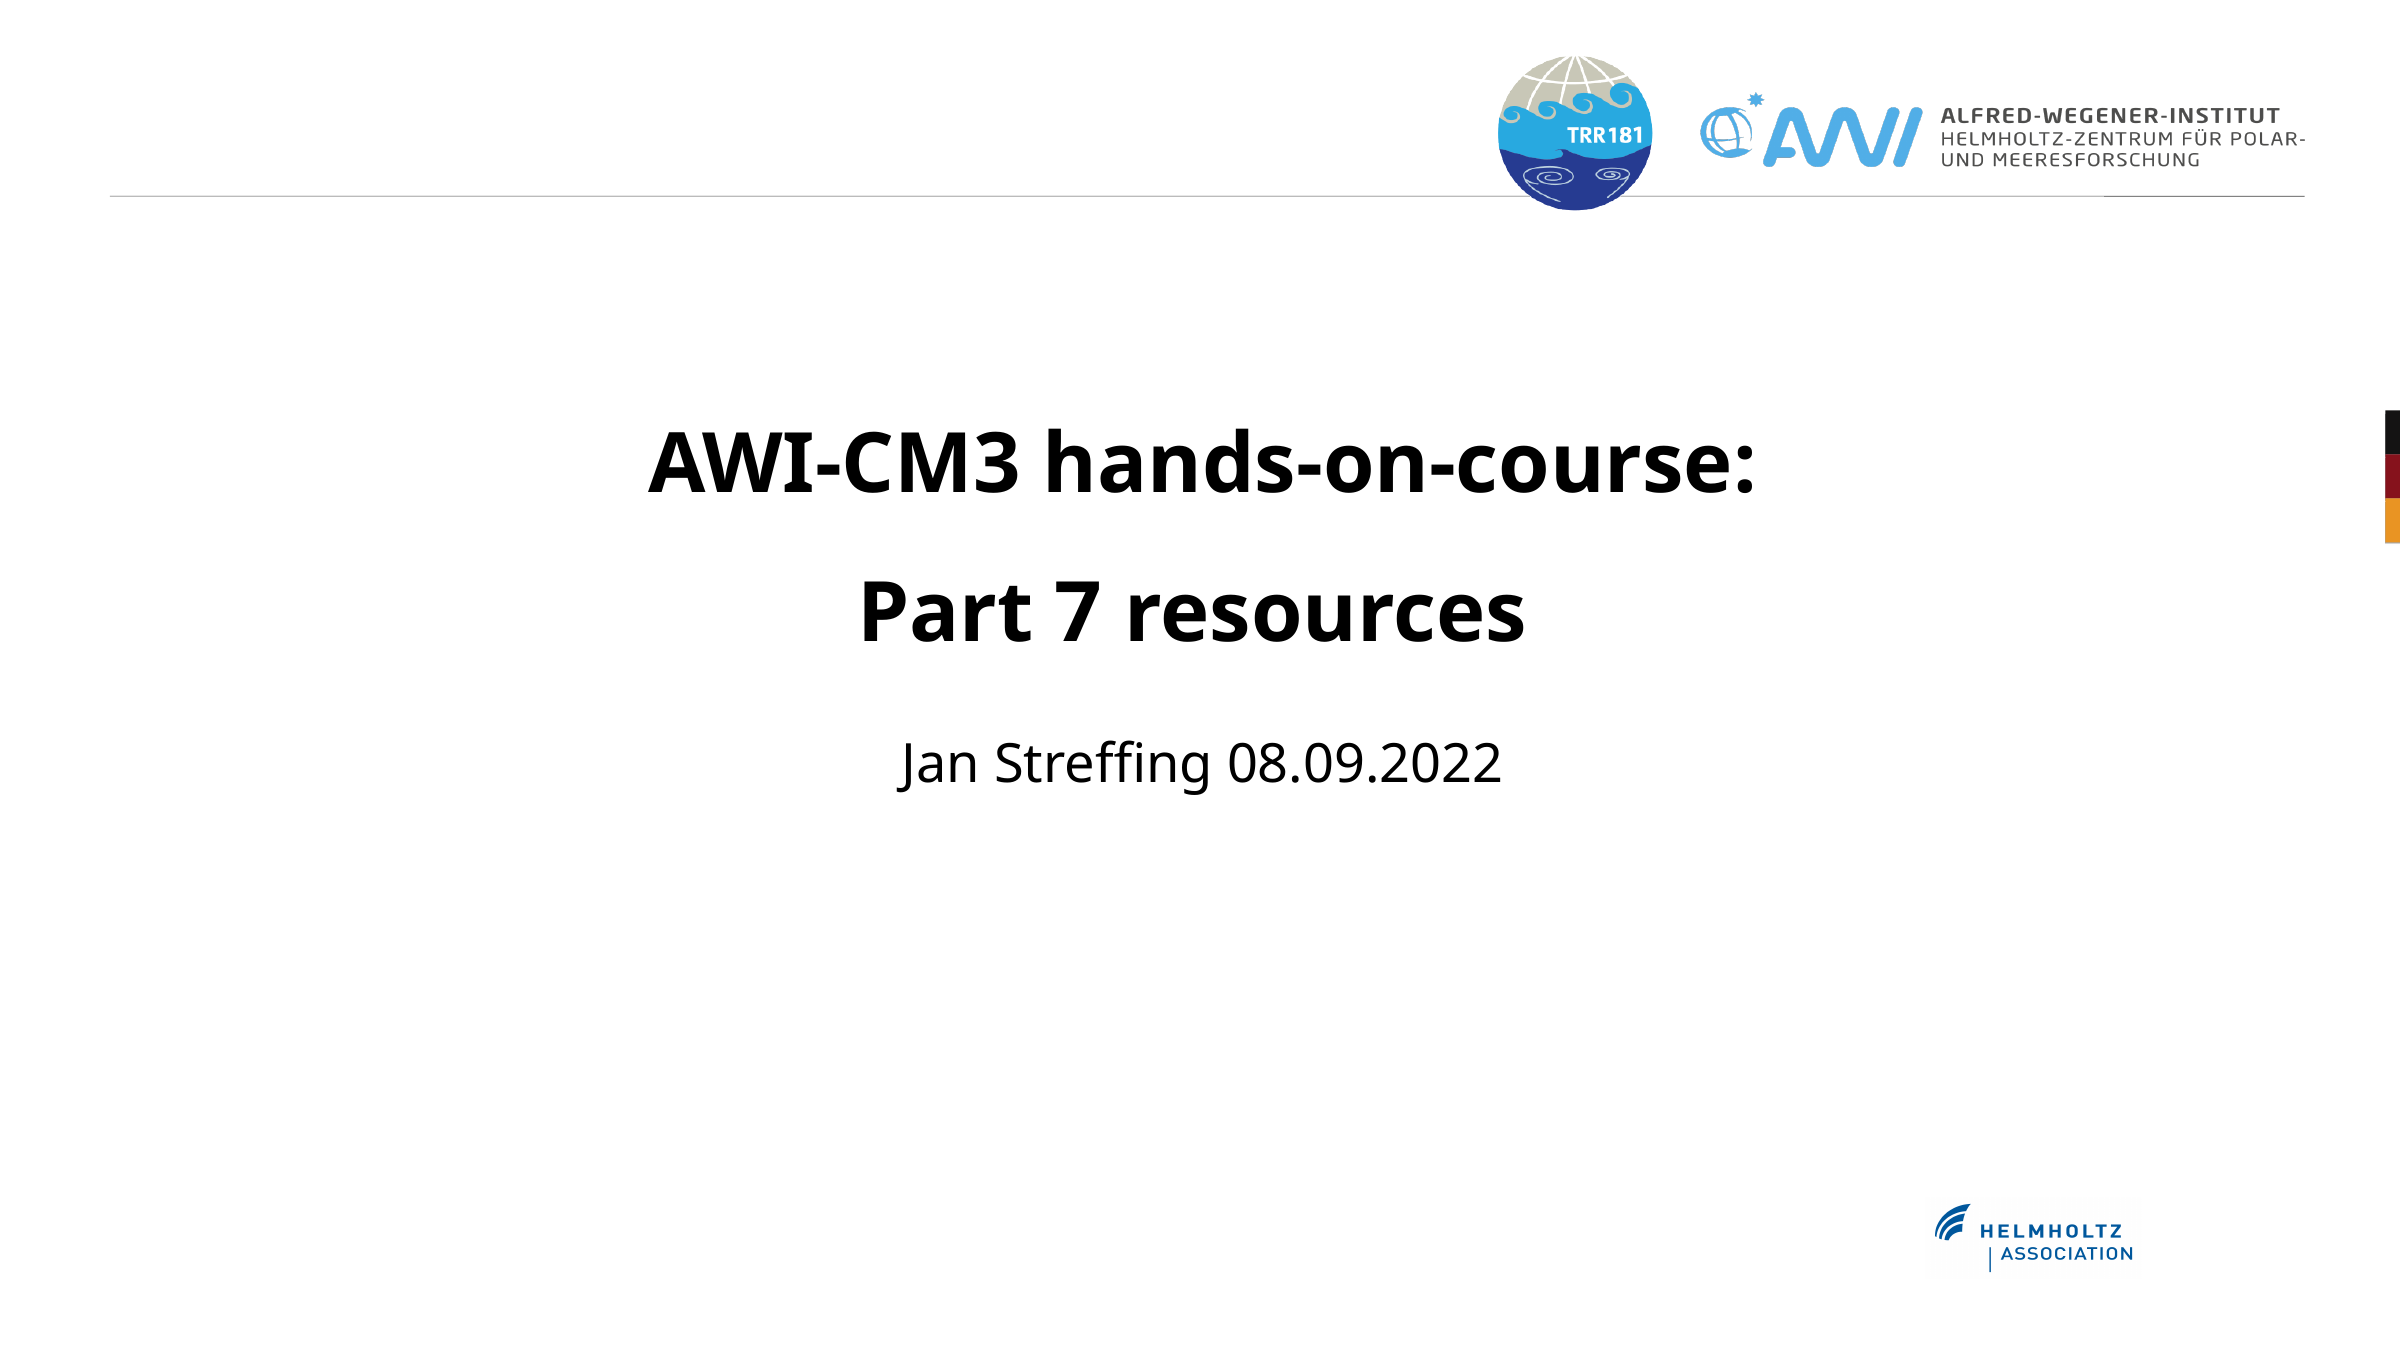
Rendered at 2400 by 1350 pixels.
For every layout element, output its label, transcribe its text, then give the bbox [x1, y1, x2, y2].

picture [1495, 53, 1654, 213]
text_box AWI-CM3 hands-on-course: Part 7 resources Jan Streffing 08.09.2022 [109, 232, 2297, 1286]
picture [1700, 92, 2305, 167]
